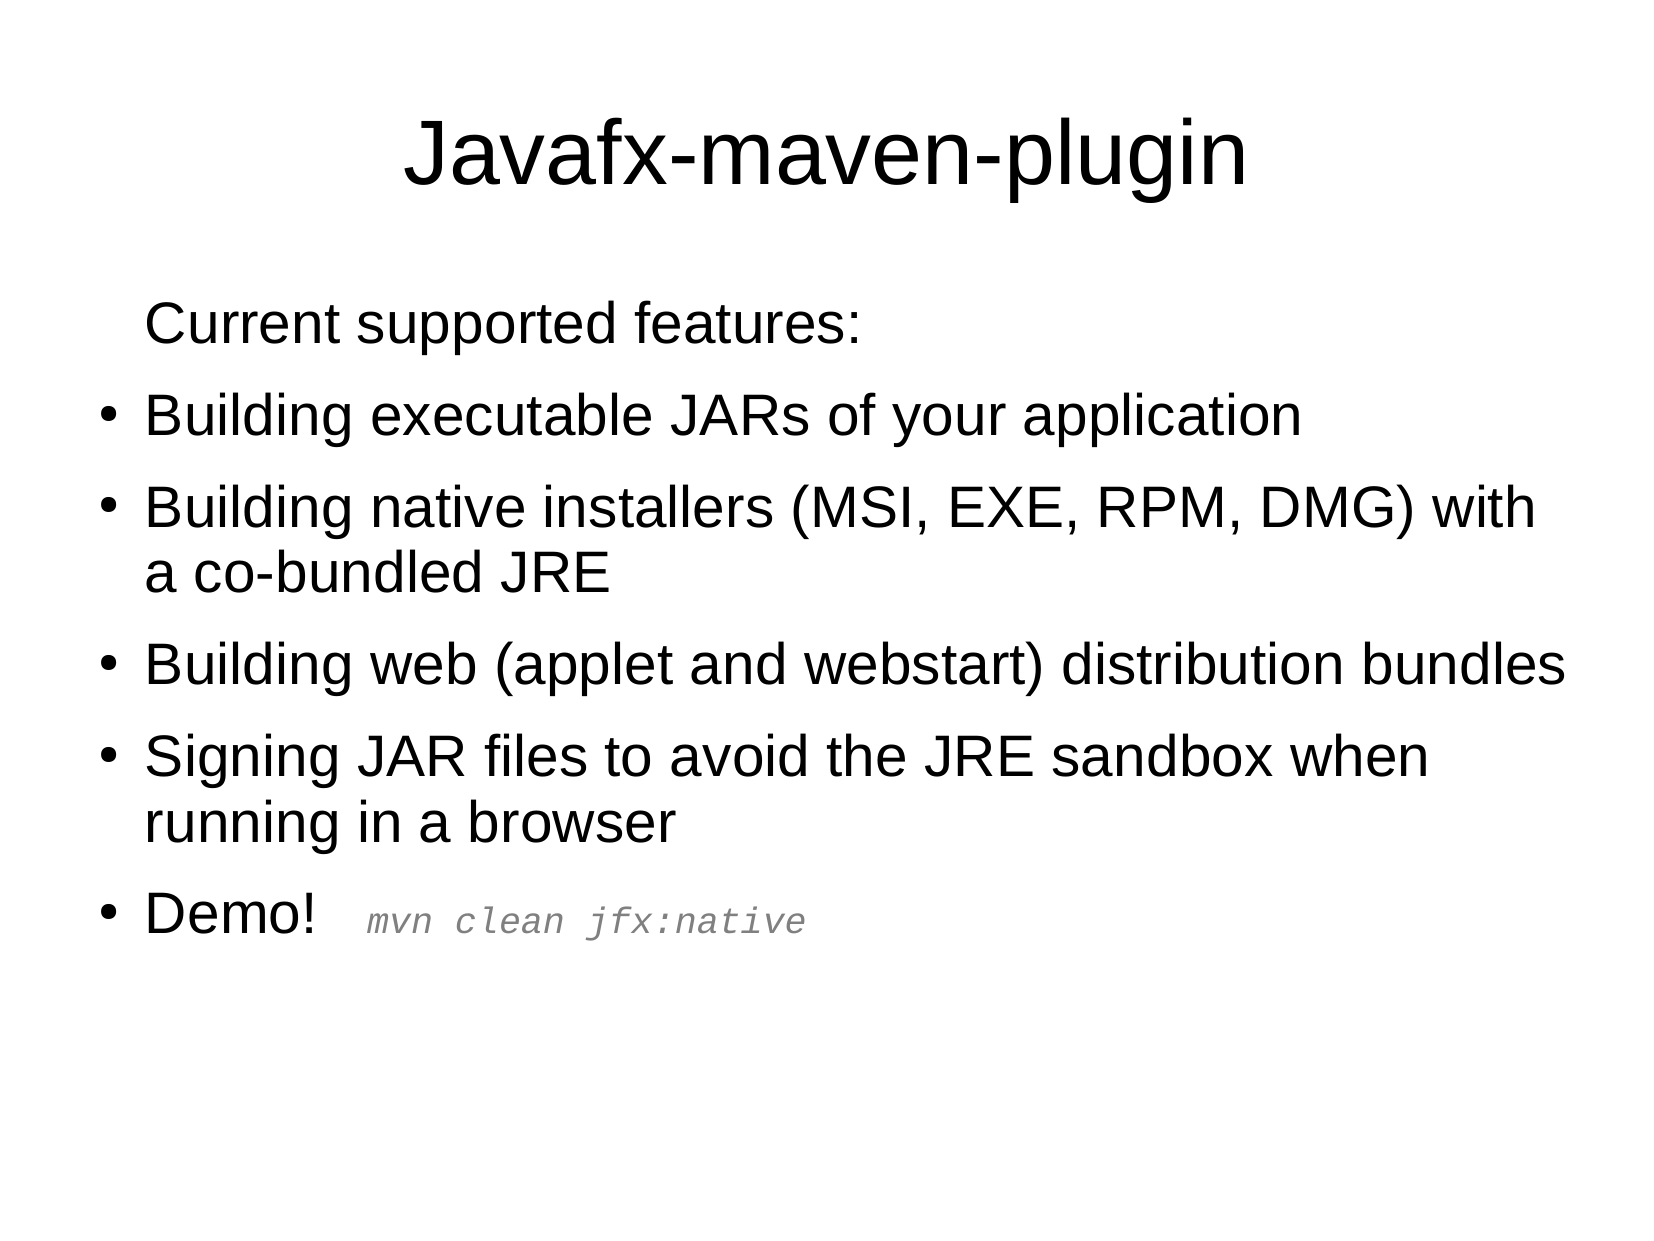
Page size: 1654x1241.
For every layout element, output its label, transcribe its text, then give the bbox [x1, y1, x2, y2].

list Current supported features: Building executable JARs of your application Building native installers (MSI, EXE, RPM, DMG) with a co-bundled JRE Building web (applet and webstart) distribution bundles Signing JAR files to avoid the JRE sandbox when running in a browser Demo! mvn clean jfx:native [82, 290, 1571, 1010]
title Javafx-maven-plugin [82, 49, 1571, 257]
